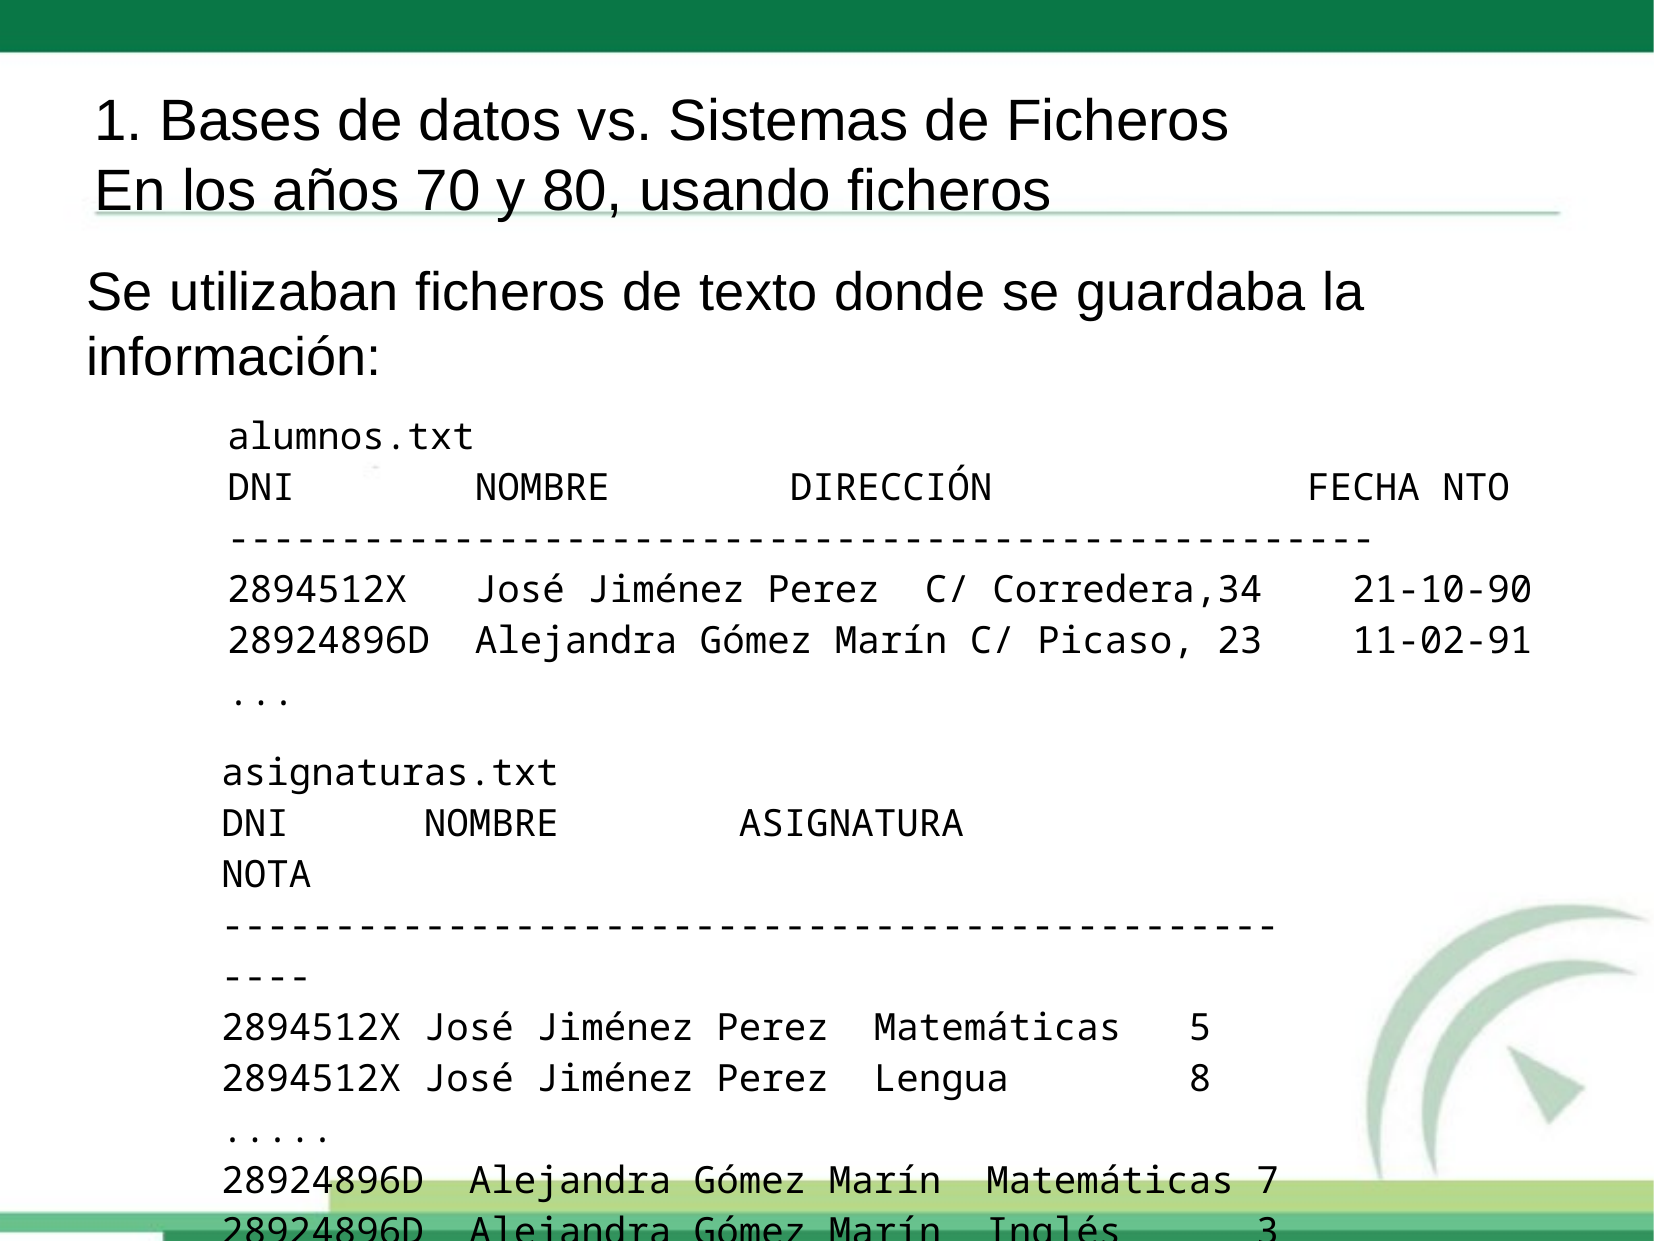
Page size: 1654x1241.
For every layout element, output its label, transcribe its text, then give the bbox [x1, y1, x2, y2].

text_box asignaturas.txt DNI NOMBRE ASIGNATURA NOTA --------------------------------------------------- 2894512X José Jiménez Perez Matemáticas 5 2894512X José Jiménez Perez Lengua 8 ..... 28924896D Alejandra Gómez Marín Matemáticas 7 28924896D Alejandra Gómez Marín Inglés 3 [206, 738, 1300, 1232]
title 1. Bases de datos vs. Sistemas de Ficheros En los años 70 y 80, usando ficheros [94, 55, 1583, 249]
text_box alumnos.txt DNI NOMBRE DIRECCIÓN FECHA NTO --------------------------------------------------- 2894512X José Jiménez Perez C/ Corredera,34 21-10-90 28924896D Alejandra Gómez Marín C/ Picaso, 23 11-02-91 ... [212, 402, 1571, 692]
subtitle Se utilizaban ficheros de texto donde se guardaba la información: [86, 233, 1575, 409]
